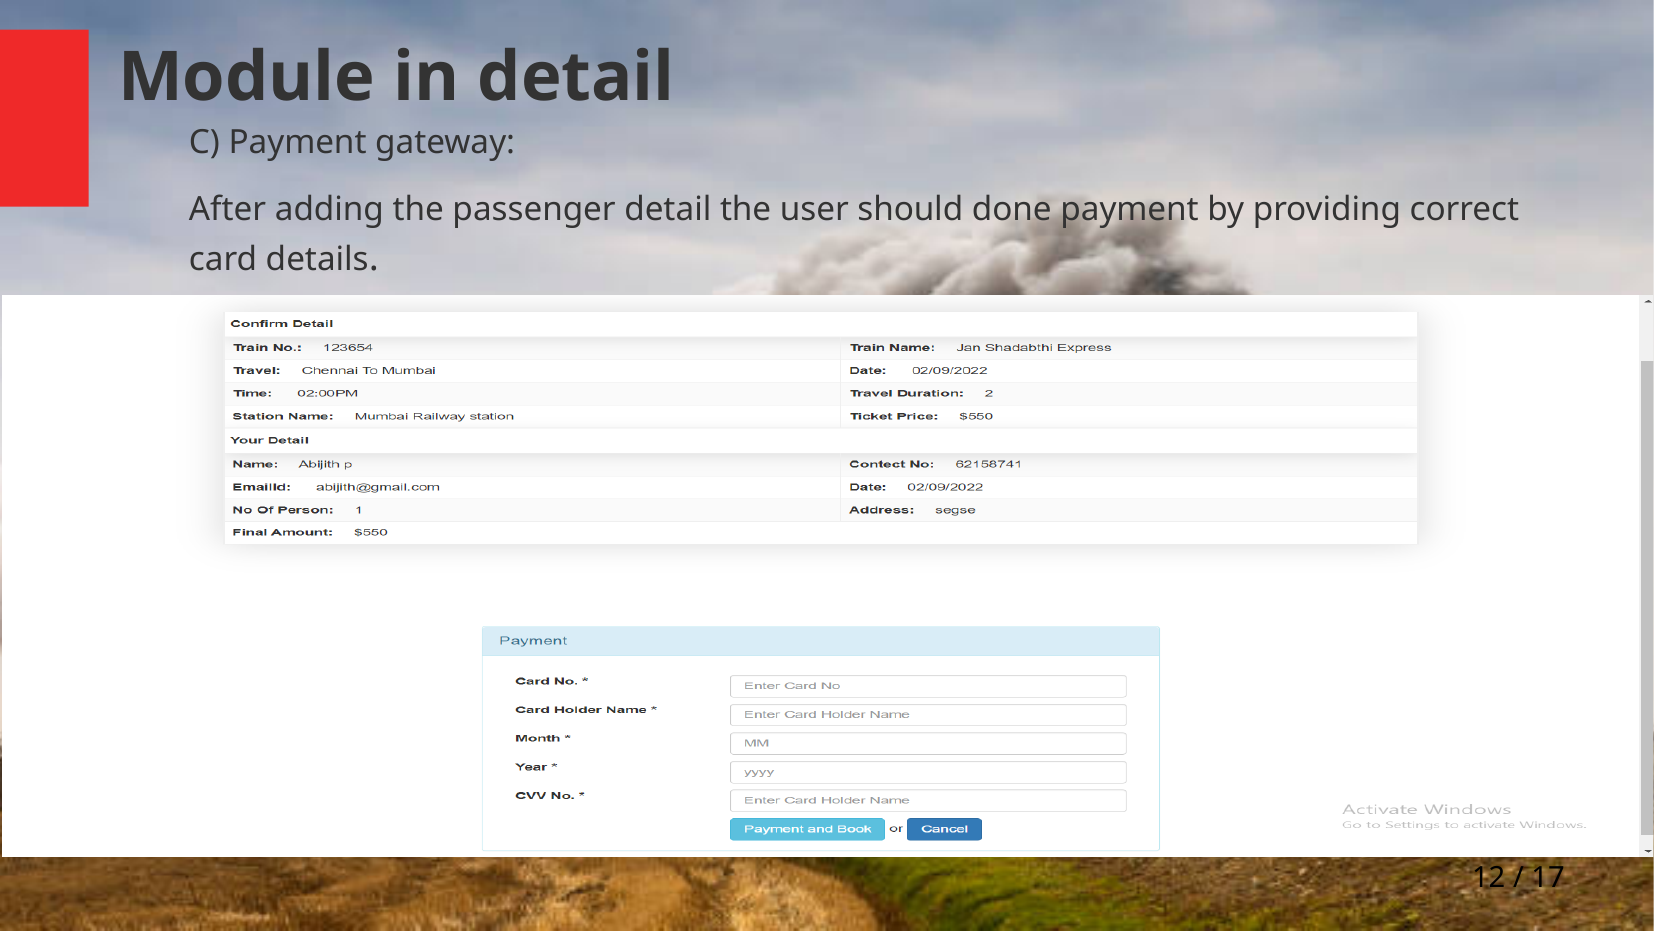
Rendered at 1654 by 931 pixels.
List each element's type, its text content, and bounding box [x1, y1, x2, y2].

title Module in detail [118, 26, 1595, 118]
list C) Payment gateway: After adding the passenger detail the user should done payment by providing correct card details. [118, 118, 1595, 295]
picture [0, 0, 1654, 931]
